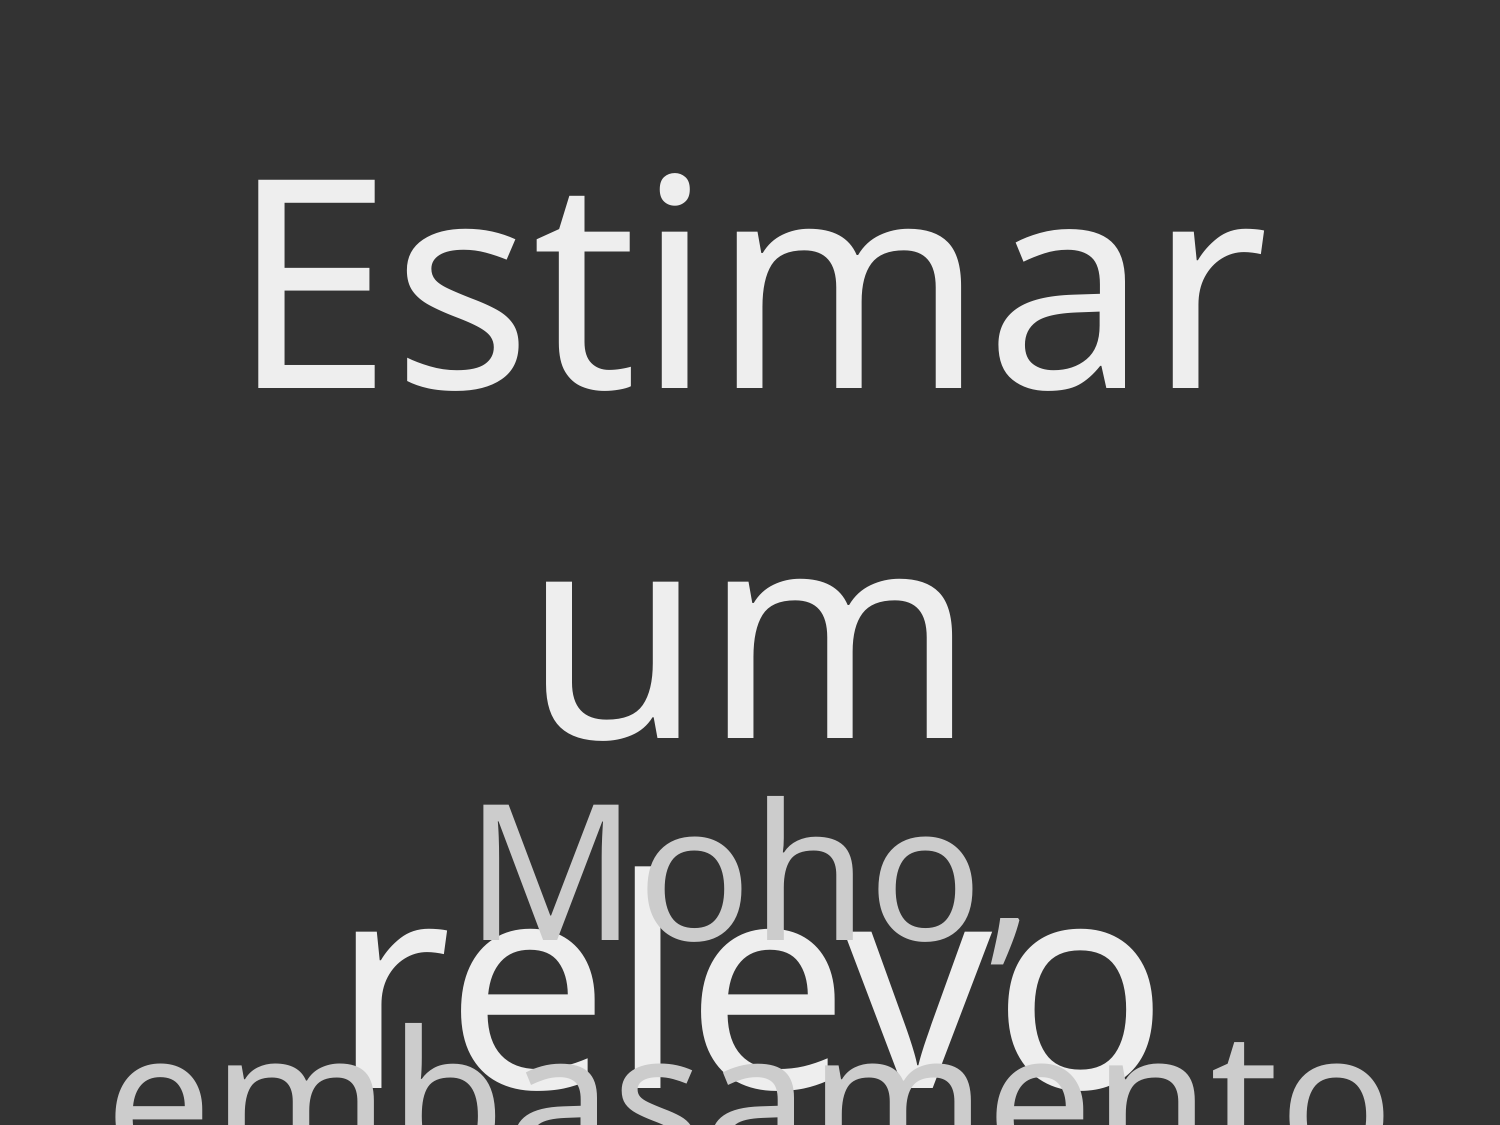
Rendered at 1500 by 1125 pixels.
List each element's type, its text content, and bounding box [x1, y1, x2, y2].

title Estimar um relevo [75, 83, 1425, 737]
title Moho, embasamento [47, 737, 1453, 1075]
